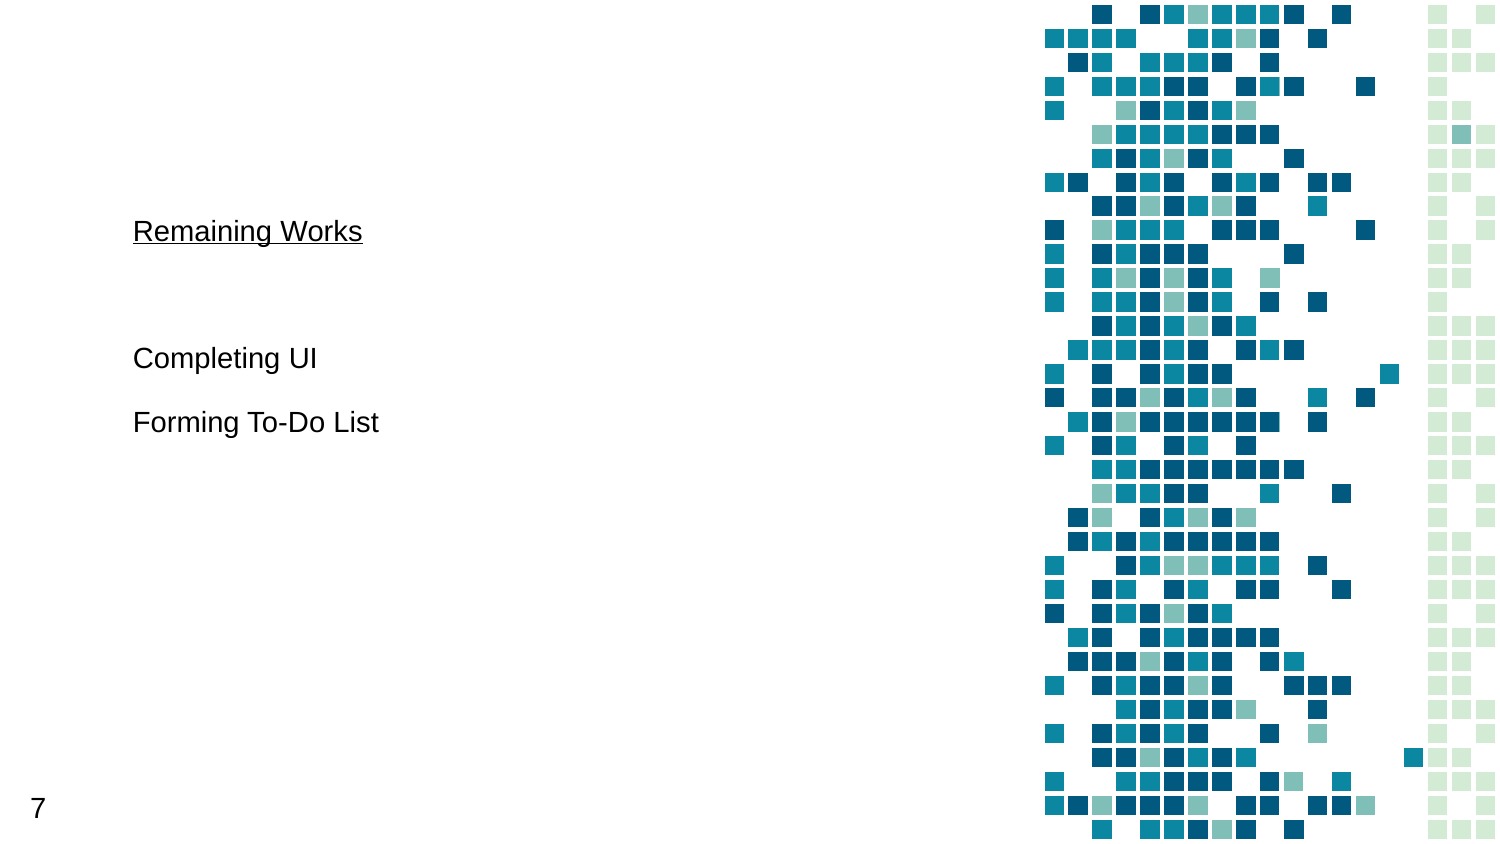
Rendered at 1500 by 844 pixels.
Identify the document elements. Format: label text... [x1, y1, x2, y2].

slide_number <number> [15, 774, 105, 839]
title Remaining Works [117, 121, 1227, 262]
list Completing UI Forming To-Do List [117, 289, 1127, 640]
list [117, 640, 1227, 828]
